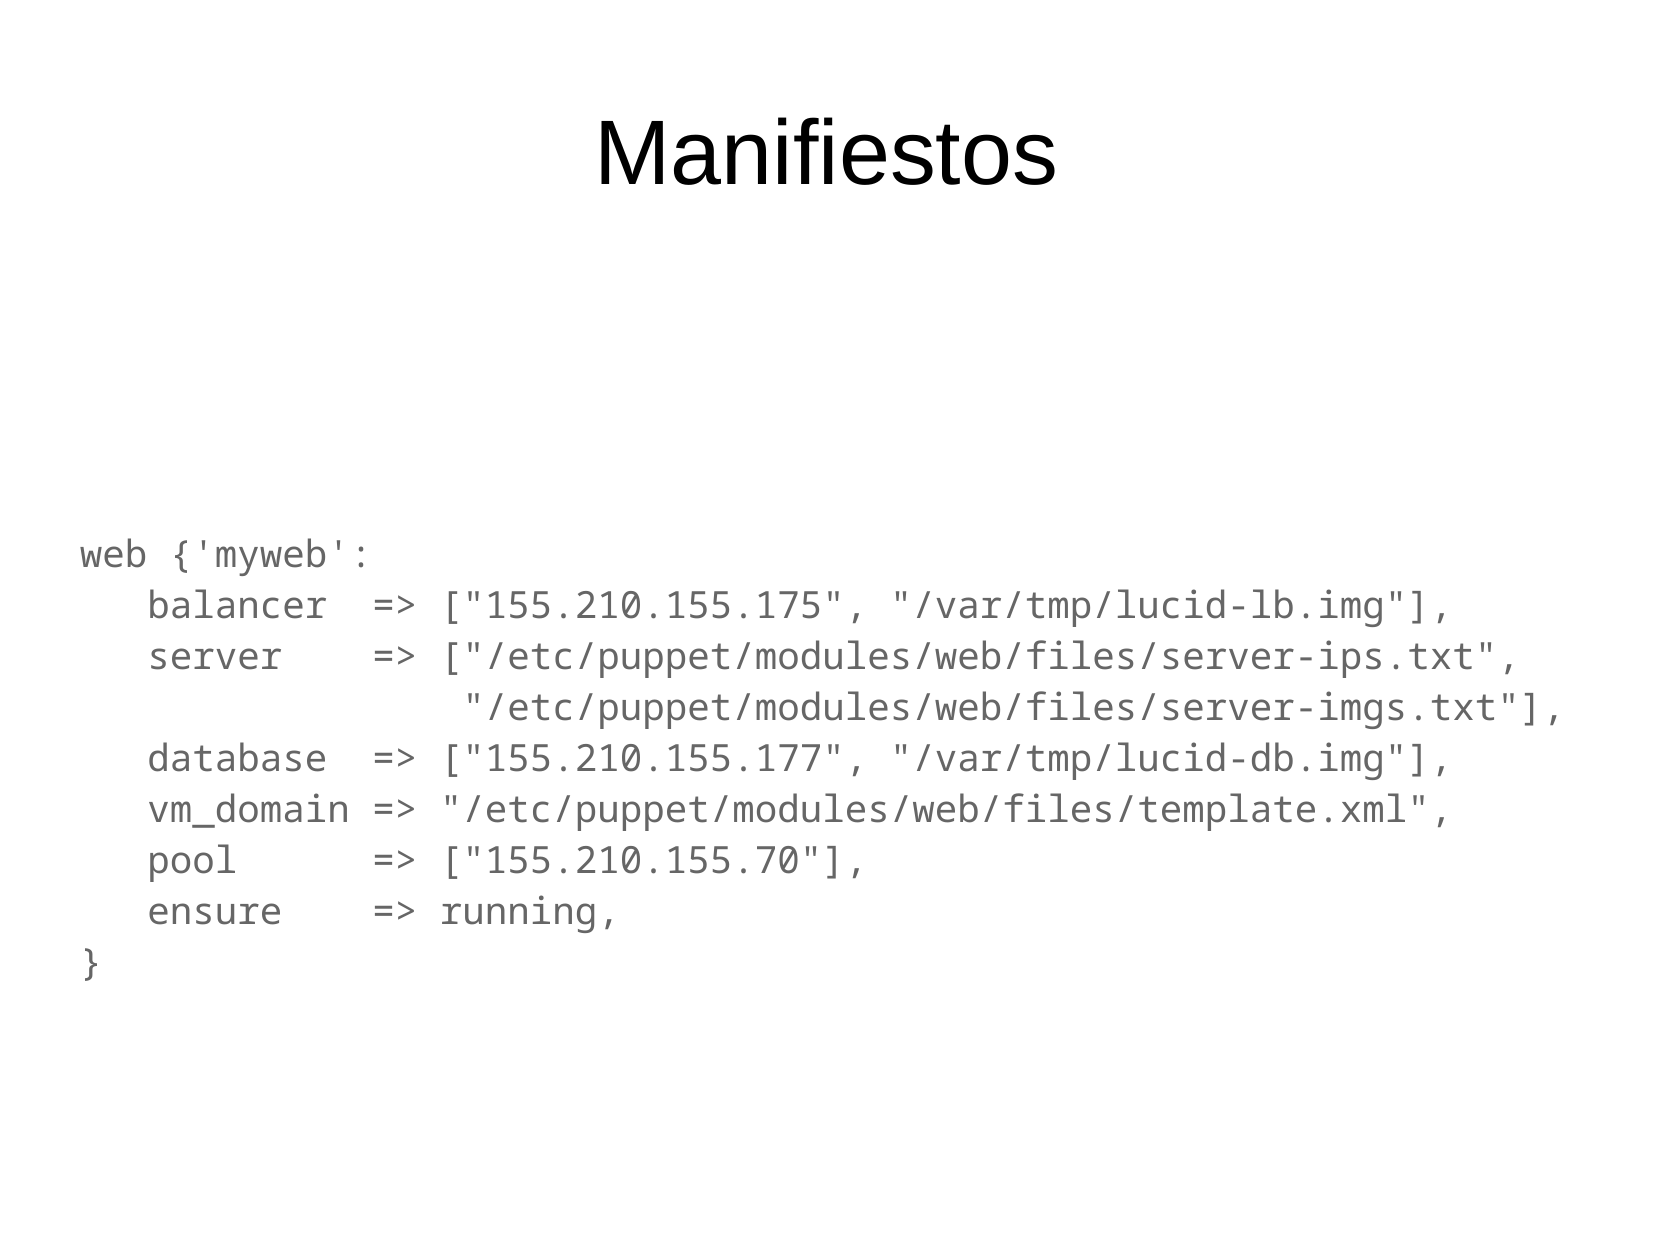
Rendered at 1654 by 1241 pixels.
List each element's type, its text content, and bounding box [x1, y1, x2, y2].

title Manifiestos [82, 49, 1571, 257]
text_box web {'myweb': balancer => ["155.210.155.175", "/var/tmp/lucid-lb.img"], server => ["/etc/puppet/modules/web/files/server-ips.txt", "/etc/puppet/modules/web/files/server-imgs.txt"], database => ["155.210.155.177", "/var/tmp/lucid-db.img"], vm_domain => "/etc/puppet/modules/web/files/template.xml", pool => ["155.210.155.70"], ensure => running, } [64, 519, 1589, 934]
